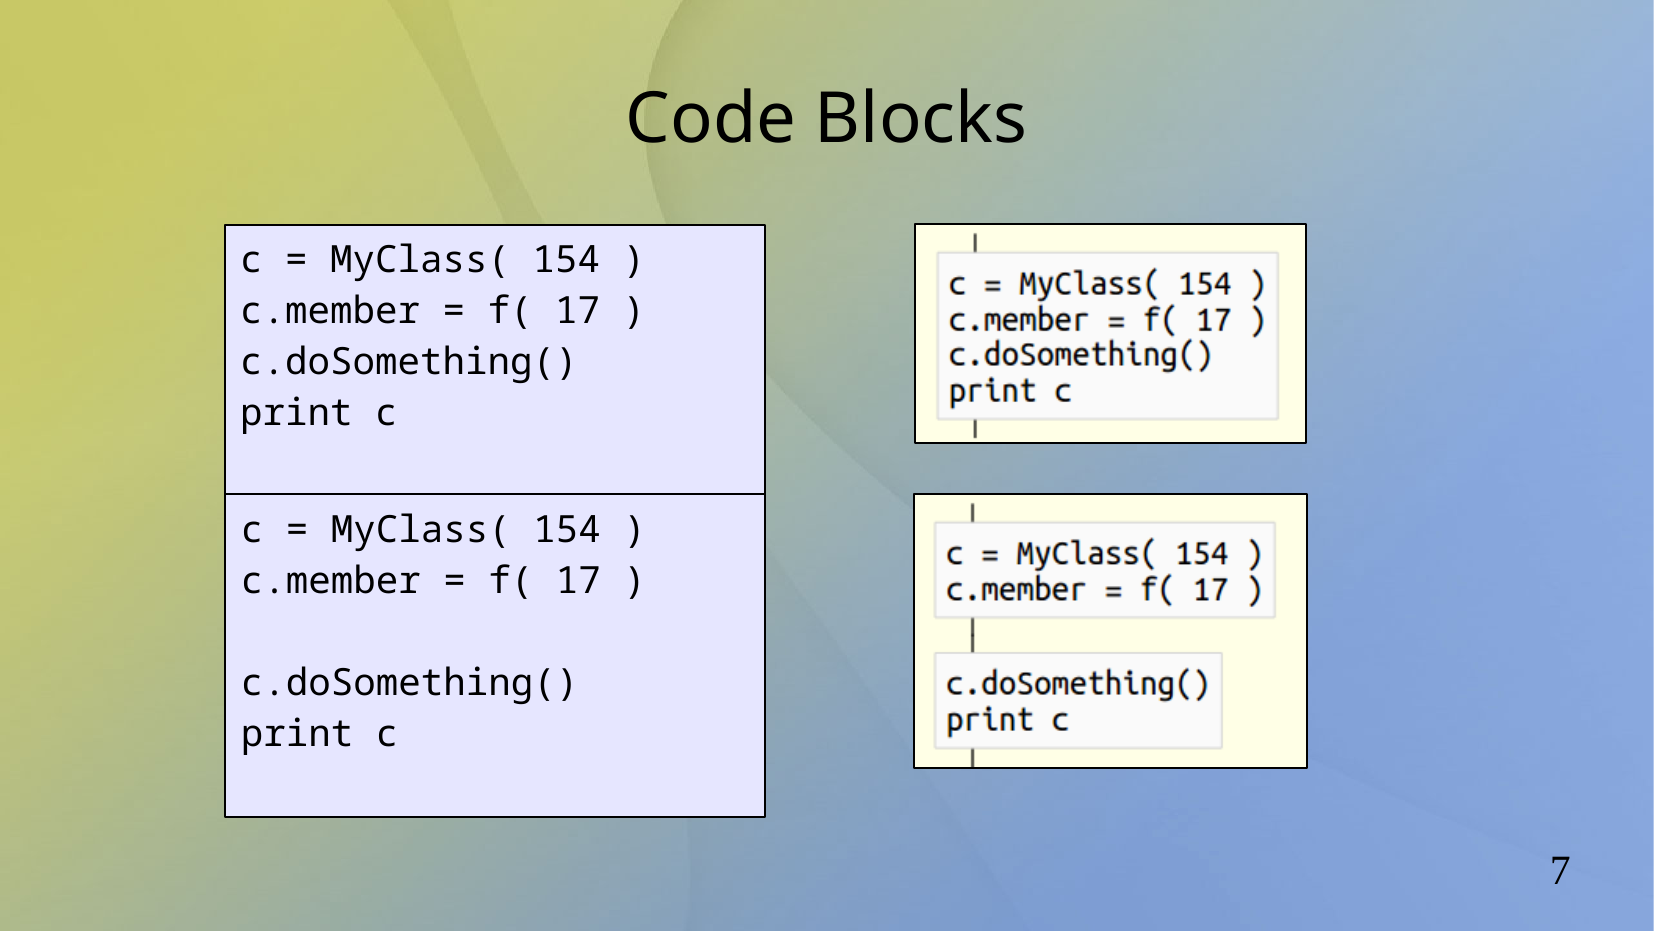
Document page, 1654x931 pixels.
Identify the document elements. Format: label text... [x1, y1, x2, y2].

picture [0, 0, 1654, 931]
title Code Blocks [82, 37, 1571, 193]
text_box c = MyClass( 154 ) c.member = f( 17 ) c.doSomething() print c [225, 493, 766, 766]
text_box c = MyClass( 154 ) c.member = f( 17 ) c.doSomething() print c [225, 225, 766, 451]
